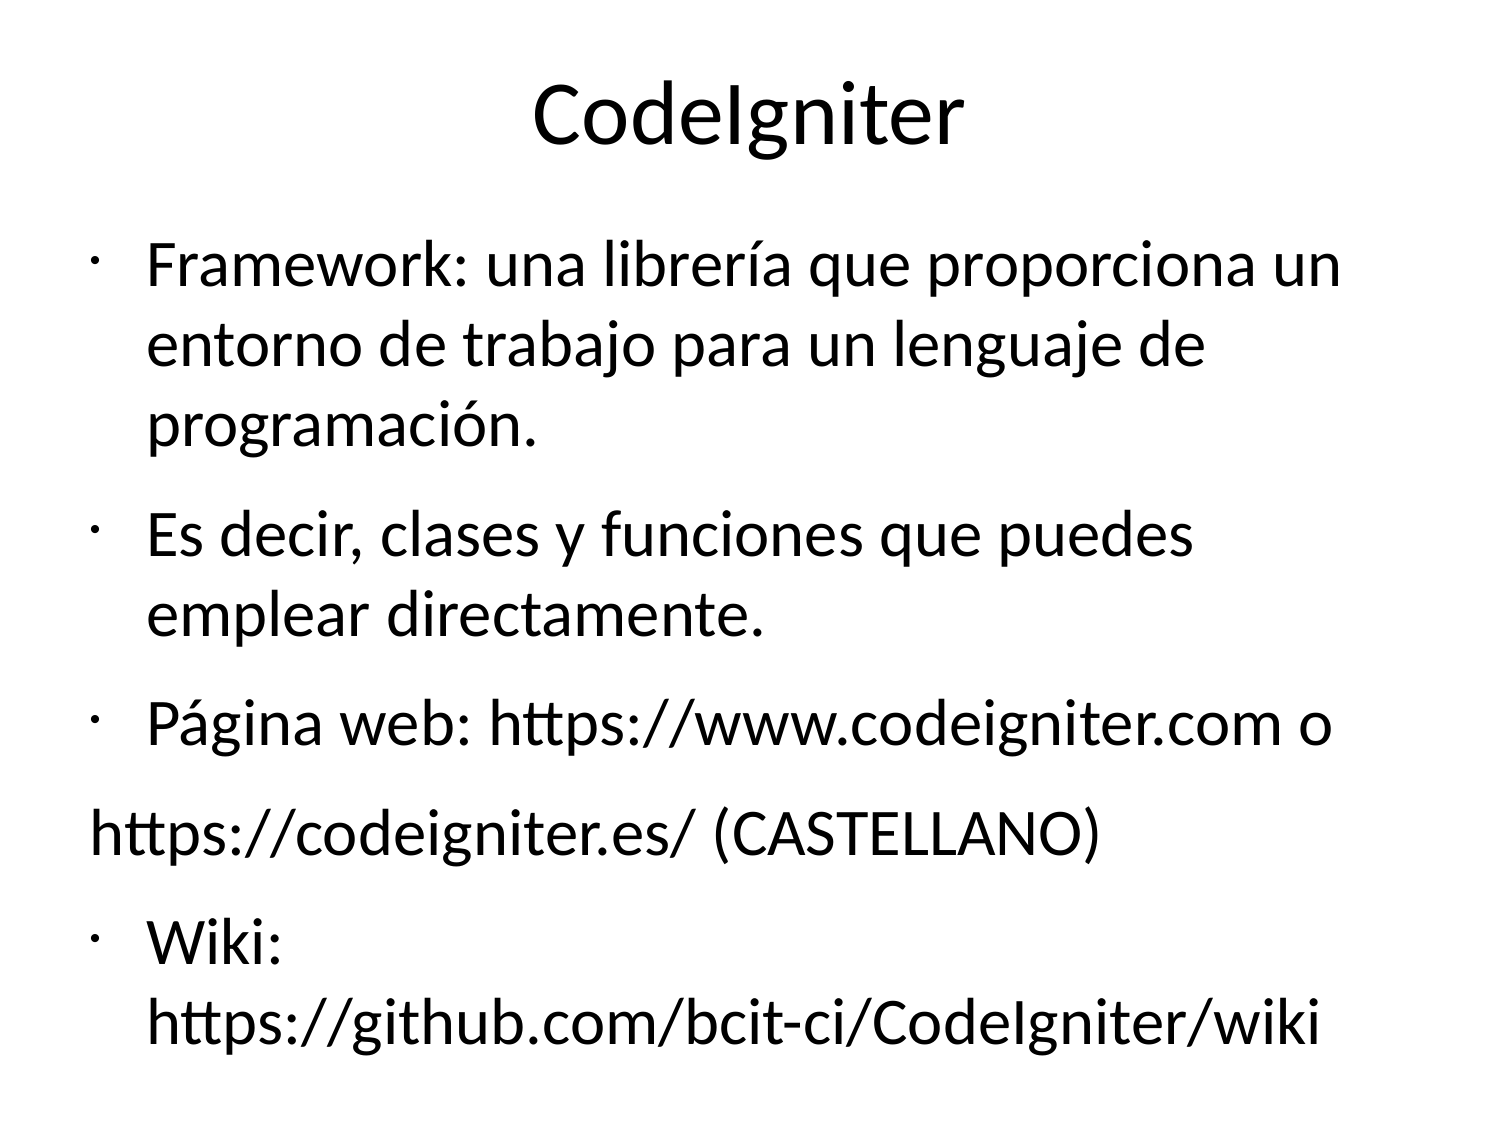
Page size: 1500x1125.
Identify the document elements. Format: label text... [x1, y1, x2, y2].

title CodeIgniter [75, 45, 1425, 212]
list Framework: una librería que proporciona un entorno de trabajo para un lenguaje de programación. Es decir, clases y funciones que puedes emplear directamente. Página web: https://www.codeigniter.com o https://codeigniter.es/ (CASTELLANO) Wiki: https://github.com/bcit-ci/CodeIgniter/wiki [75, 212, 1425, 955]
